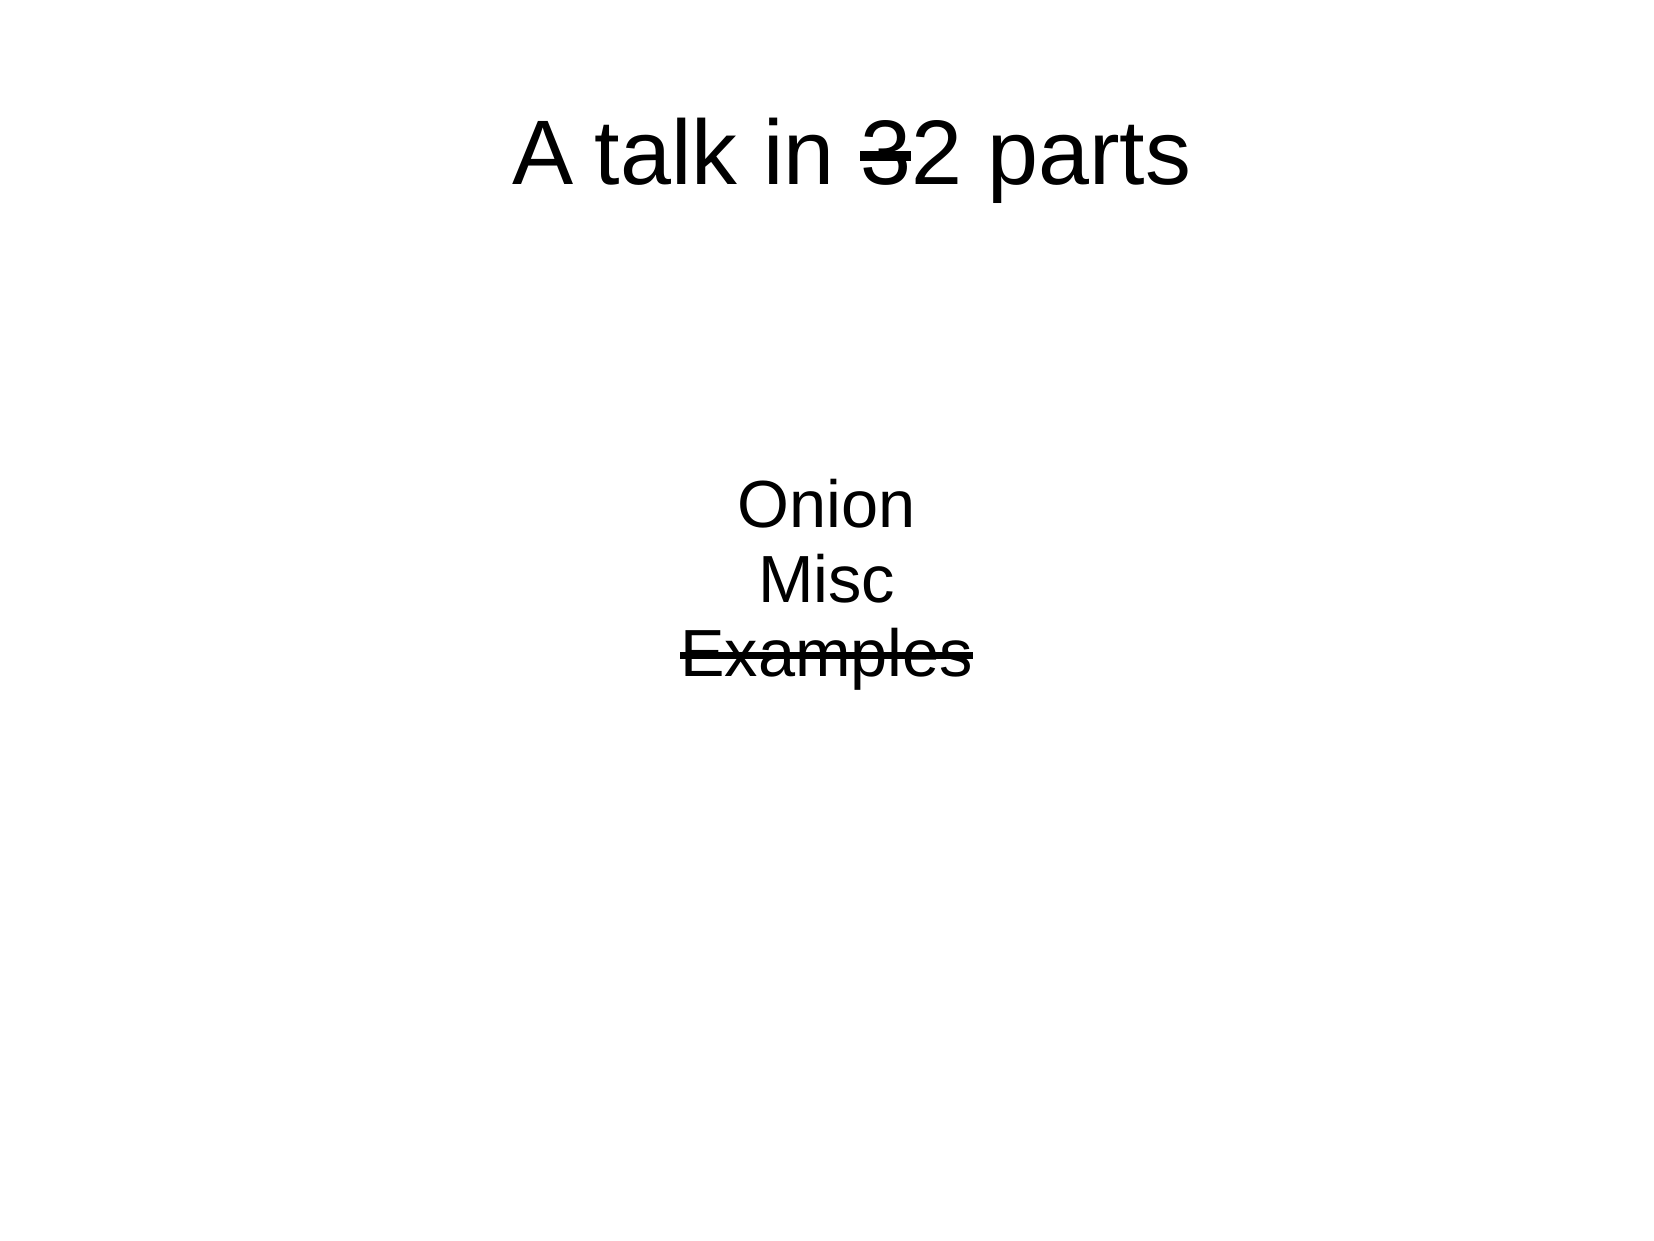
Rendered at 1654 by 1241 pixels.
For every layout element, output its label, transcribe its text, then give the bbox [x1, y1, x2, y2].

subtitle Onion Misc Examples [82, 49, 1571, 1109]
